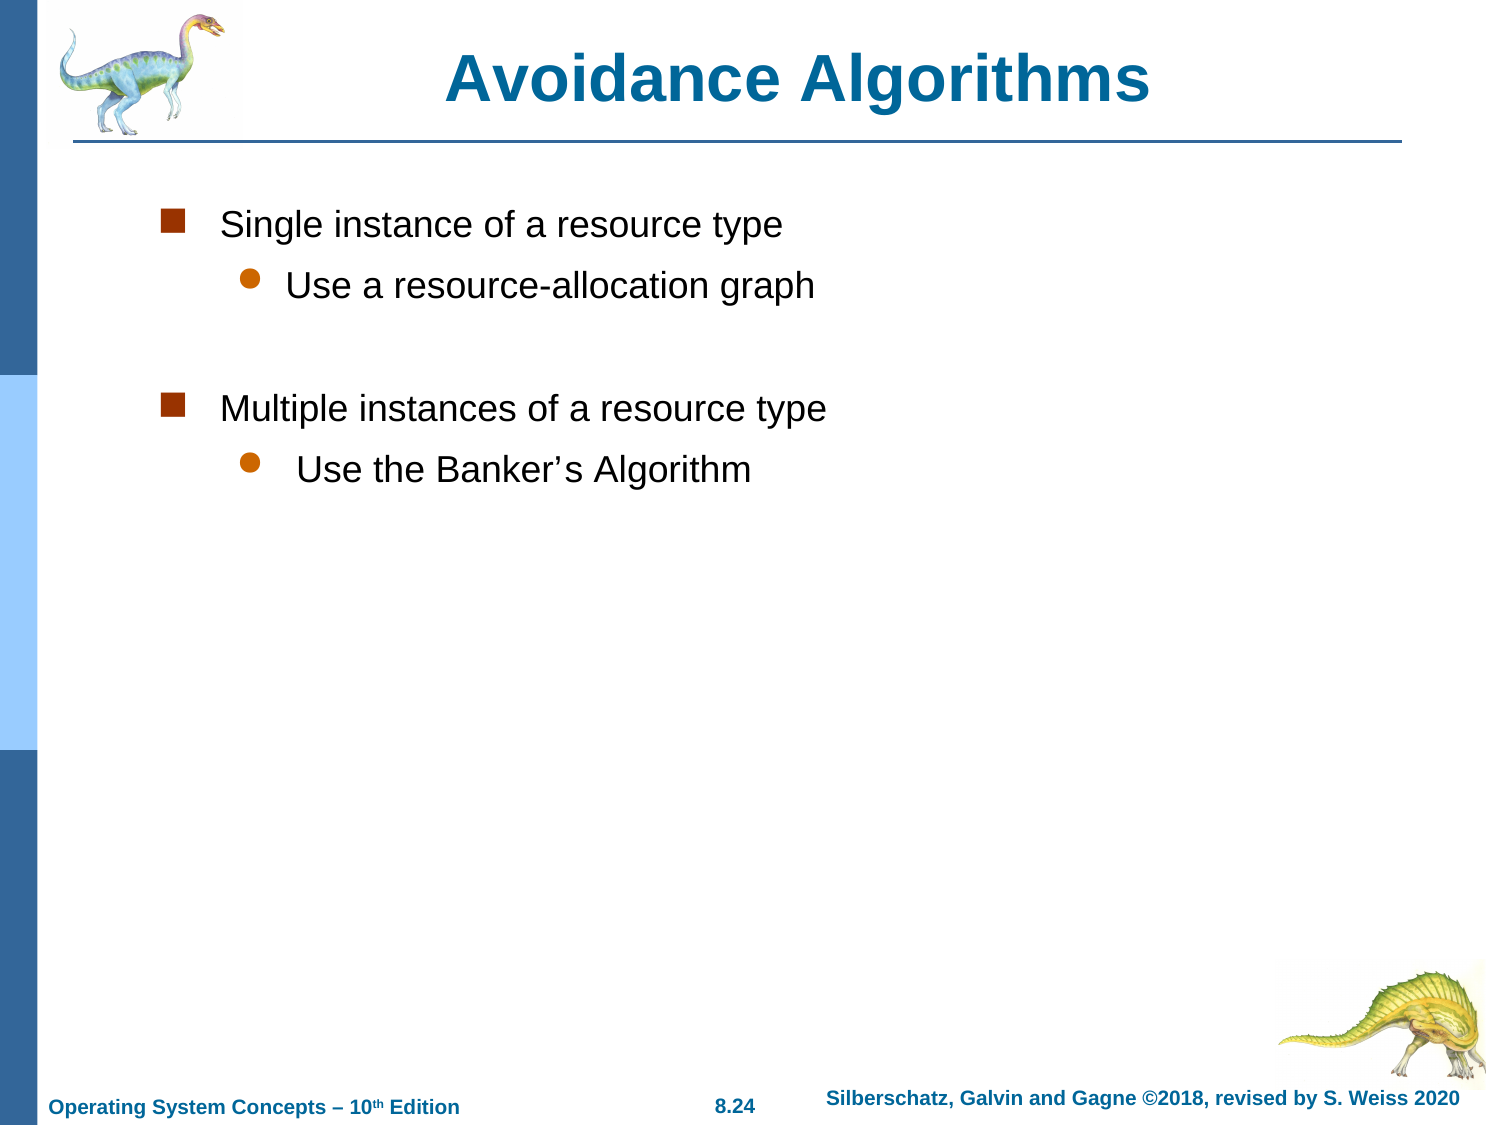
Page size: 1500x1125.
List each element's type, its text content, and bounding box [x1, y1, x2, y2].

title Avoidance Algorithms [170, 27, 1425, 122]
picture [46, 0, 243, 149]
picture [1275, 959, 1486, 1095]
list Single instance of a resource type Use a resource-allocation graph Multiple instances of a resource type Use the Banker’s Algorithm [148, 192, 1242, 928]
